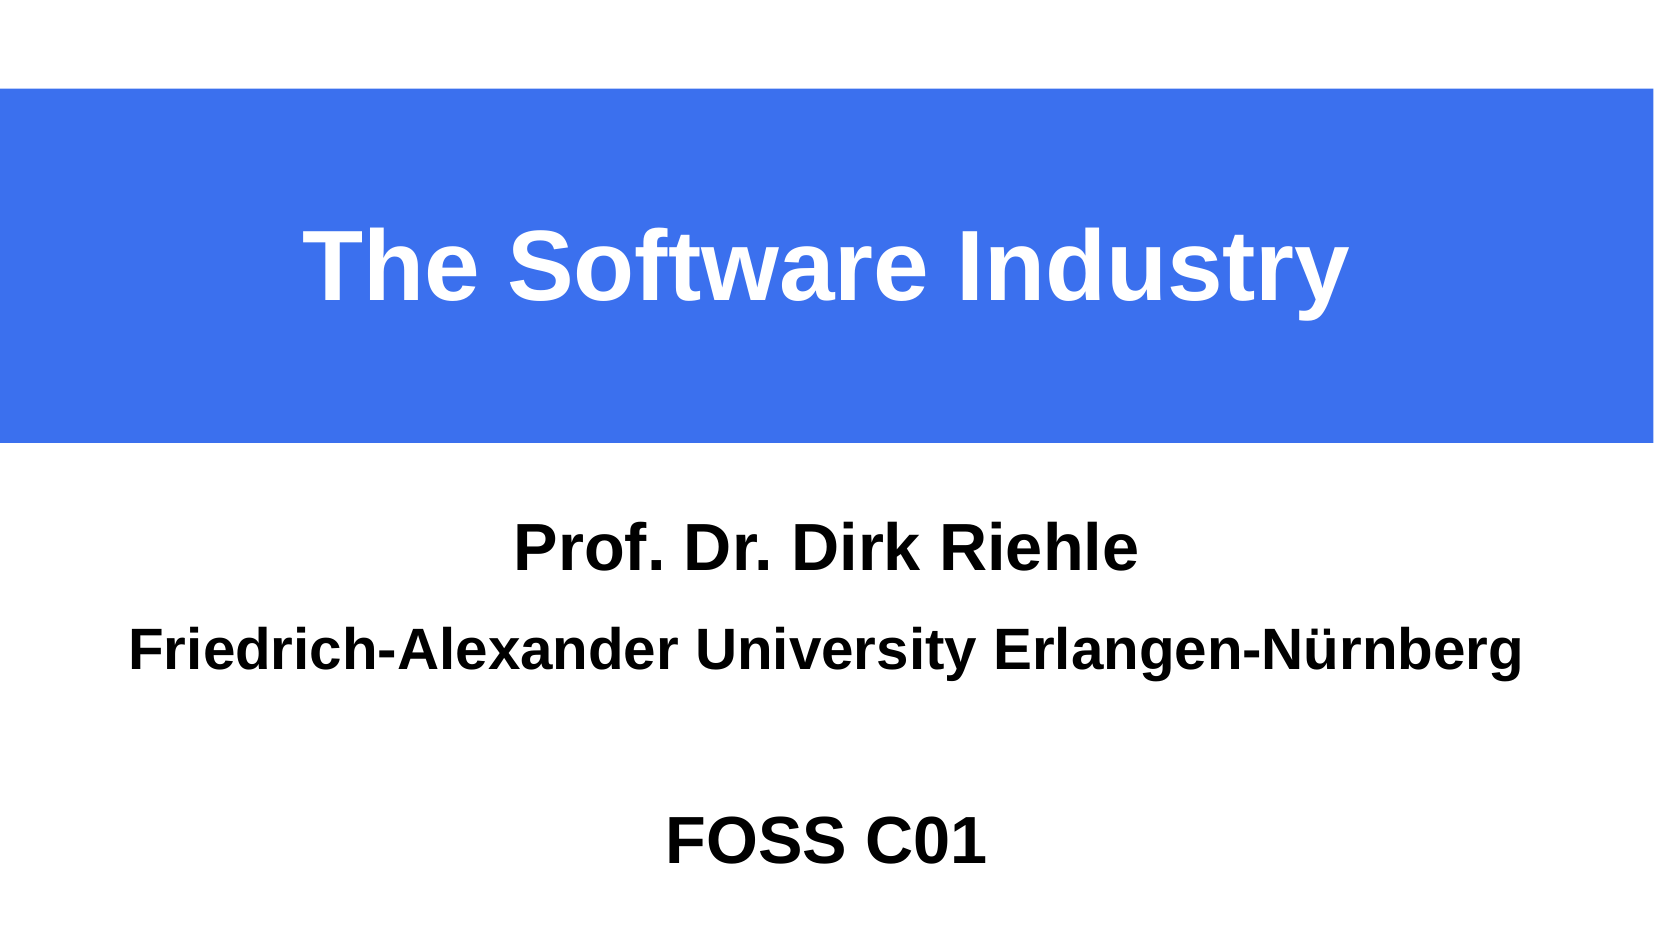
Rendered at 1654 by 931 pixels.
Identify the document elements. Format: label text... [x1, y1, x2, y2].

title The Software Industry [0, 88, 1654, 443]
subtitle Prof. Dr. Dirk Riehle Friedrich-Alexander University Erlangen-Nürnberg FOSS C01 [29, 472, 1625, 886]
